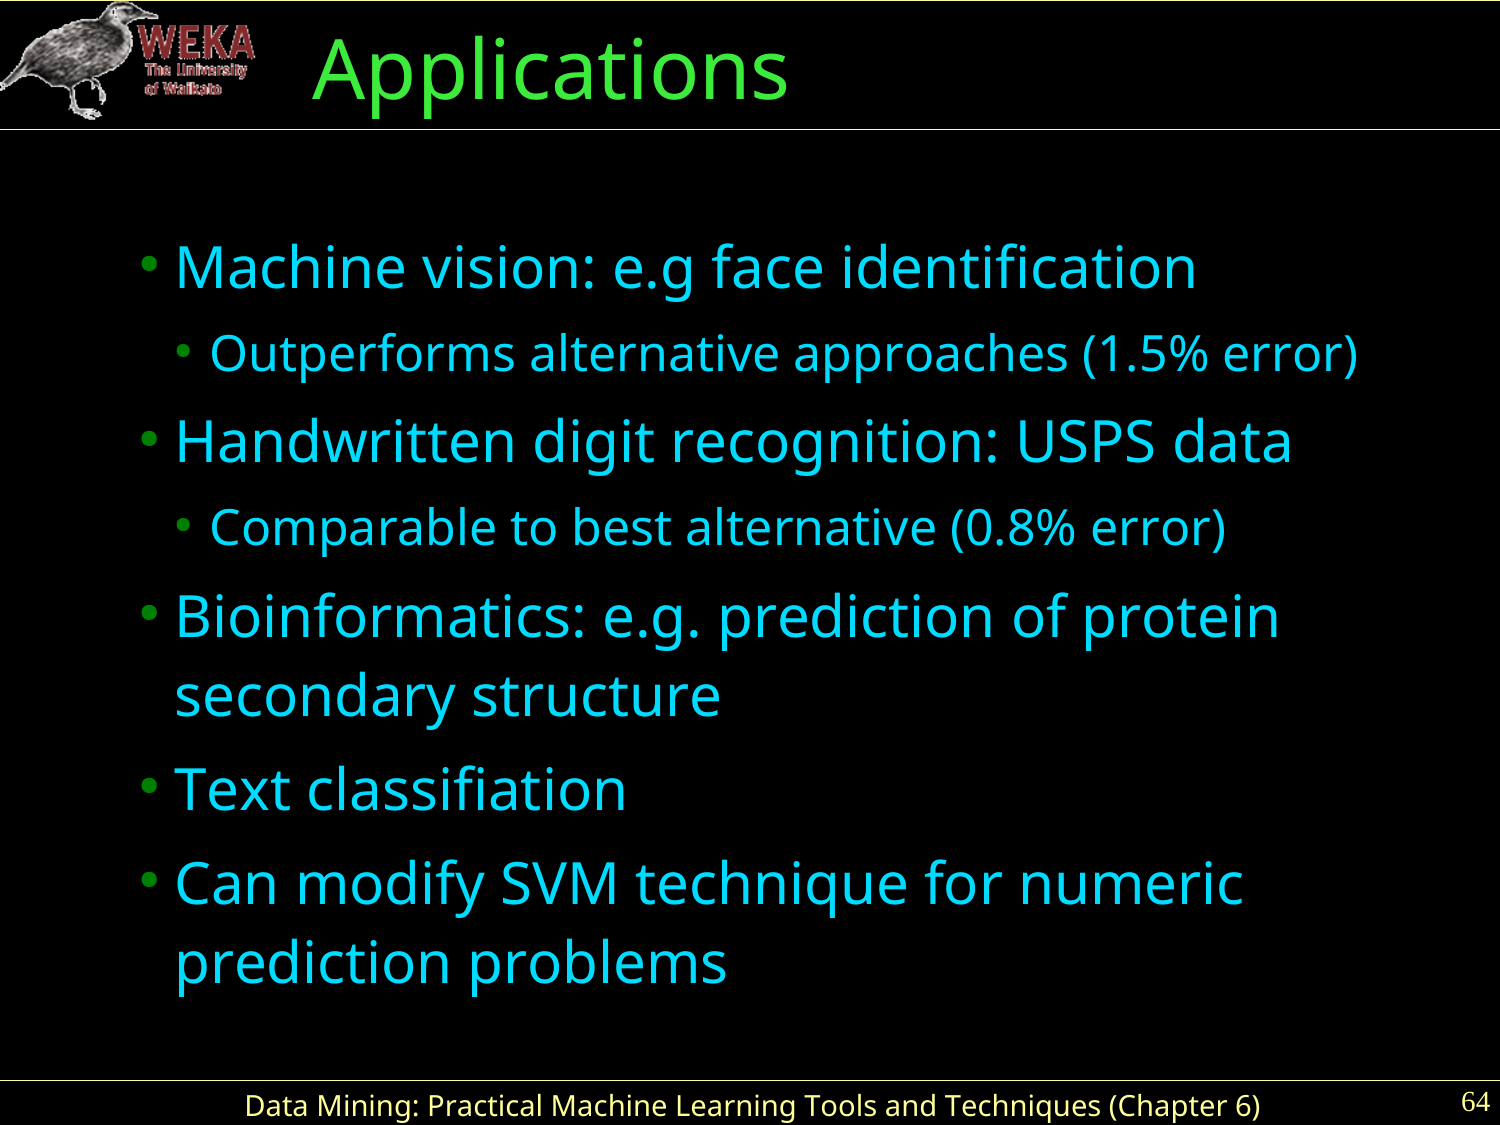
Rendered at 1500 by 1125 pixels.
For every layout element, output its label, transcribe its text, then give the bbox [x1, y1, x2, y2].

list Machine vision: e.g face identification Outperforms alternative approaches (1.5% error) Handwritten digit recognition: USPS data Comparable to best alternative (0.8% error) Bioinformatics: e.g. prediction of protein secondary structure Text classifiation Can modify SVM technique for numeric prediction problems [88, 218, 1388, 894]
picture [0, 1, 266, 129]
title Applications [297, 0, 1500, 148]
